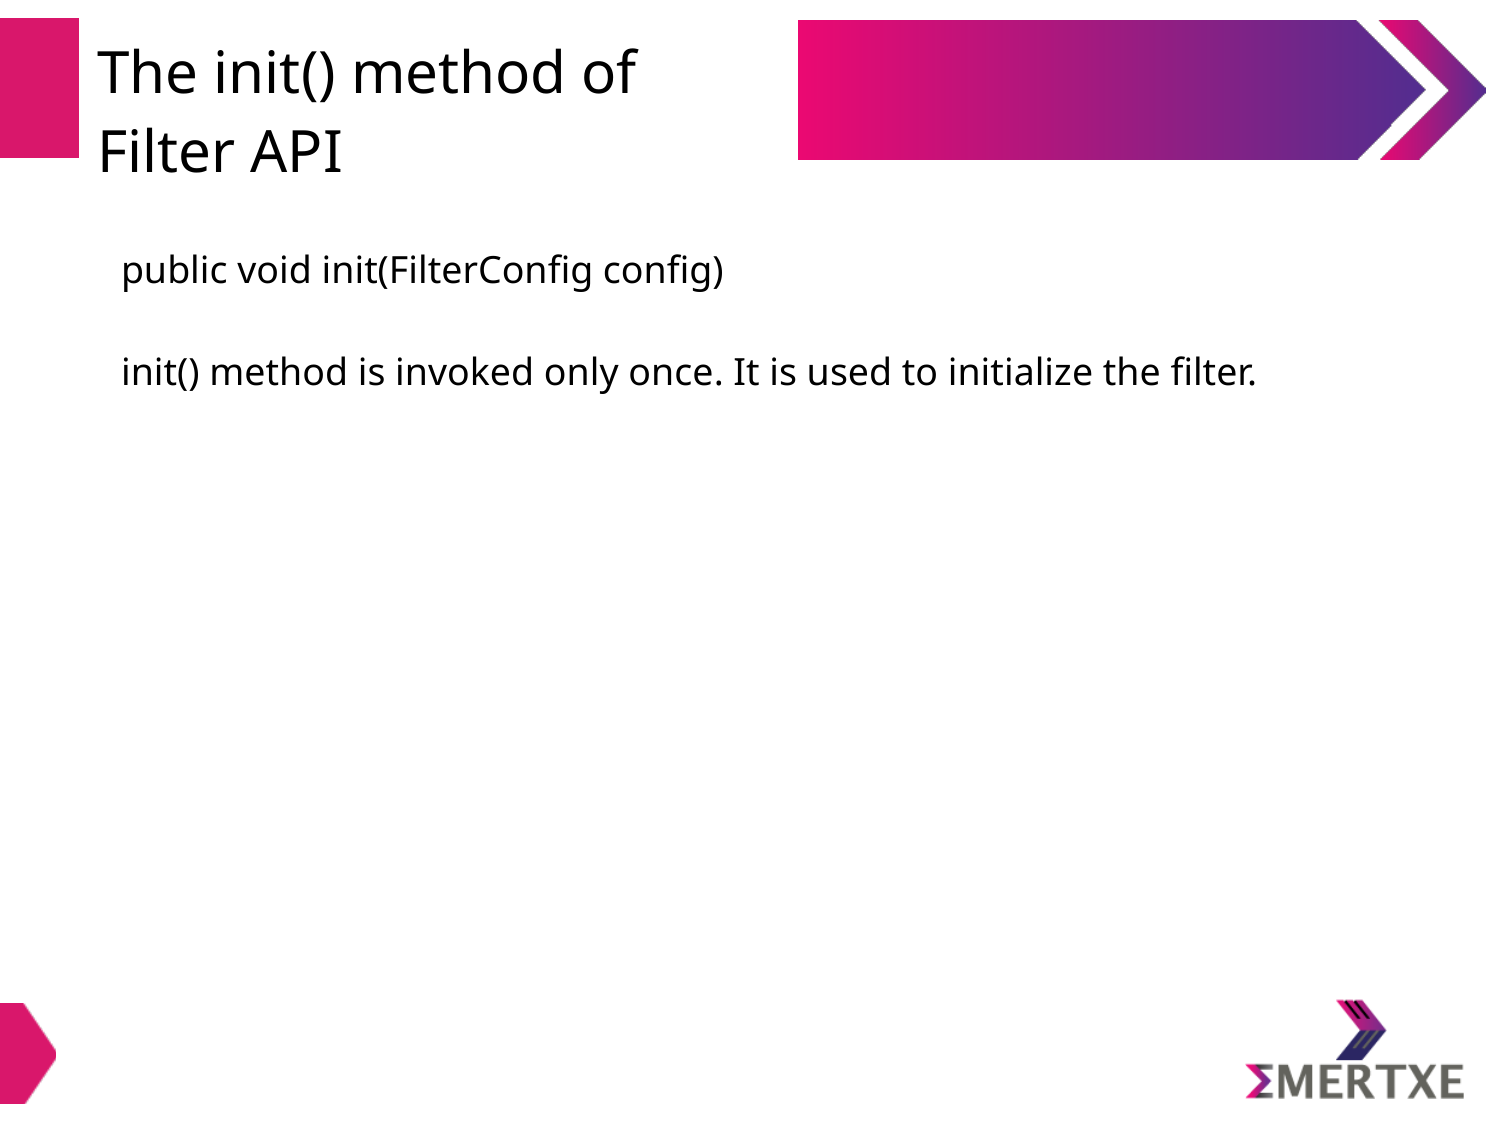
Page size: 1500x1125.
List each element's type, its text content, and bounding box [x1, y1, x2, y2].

picture [798, 20, 1486, 160]
text_box The init() method of Filter API [82, 23, 756, 175]
picture [1245, 996, 1465, 1099]
text_box public void init(FilterConfig config) init() method is invoked only once. It is used to initialize the filter. [70, 236, 1323, 428]
